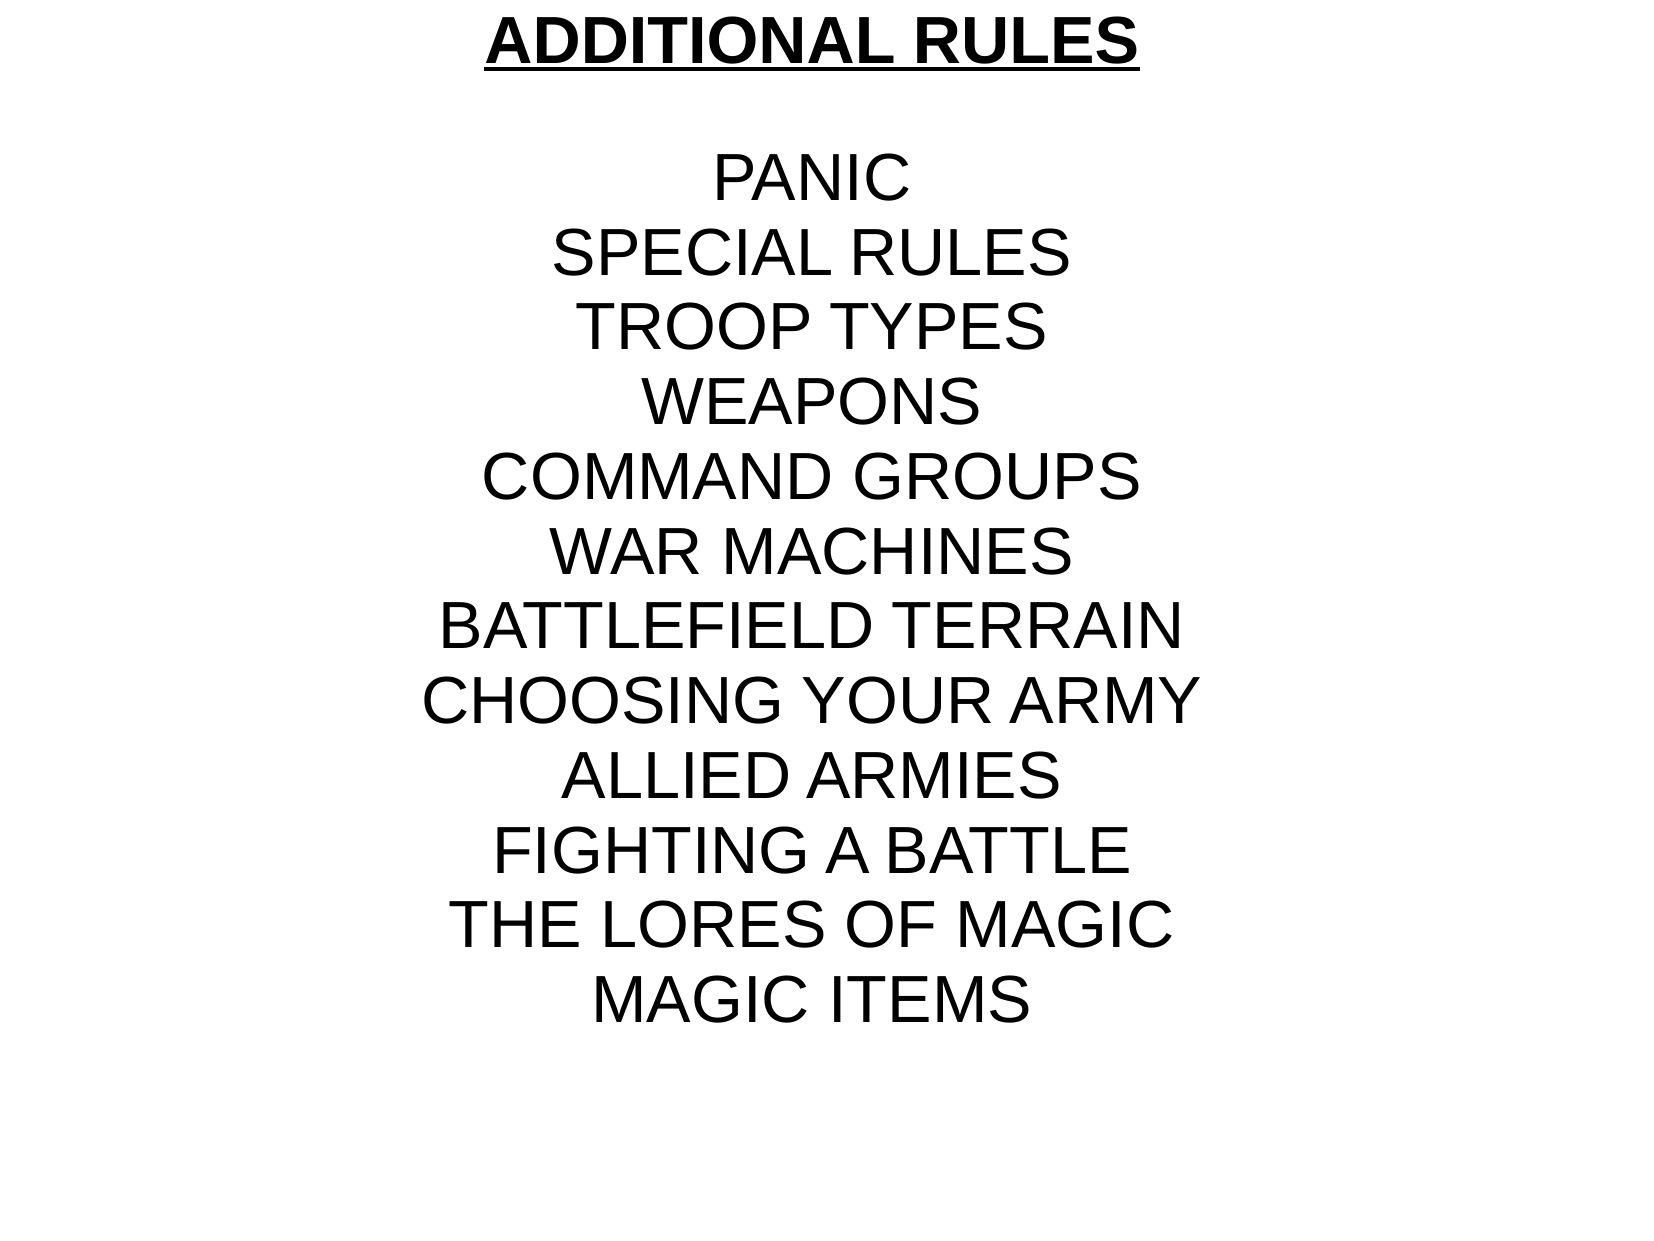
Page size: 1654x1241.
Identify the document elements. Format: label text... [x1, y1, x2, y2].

title ADDITIONAL RULES [0, 0, 1625, 88]
subtitle PANIC SPECIAL RULES TROOP TYPES WEAPONS COMMAND GROUPS WAR MACHINES BATTLEFIELD TERRAIN CHOOSING YOUR ARMY ALLIED ARMIES FIGHTING A BATTLE THE LORES OF MAGIC MAGIC ITEMS [0, 88, 1625, 1241]
